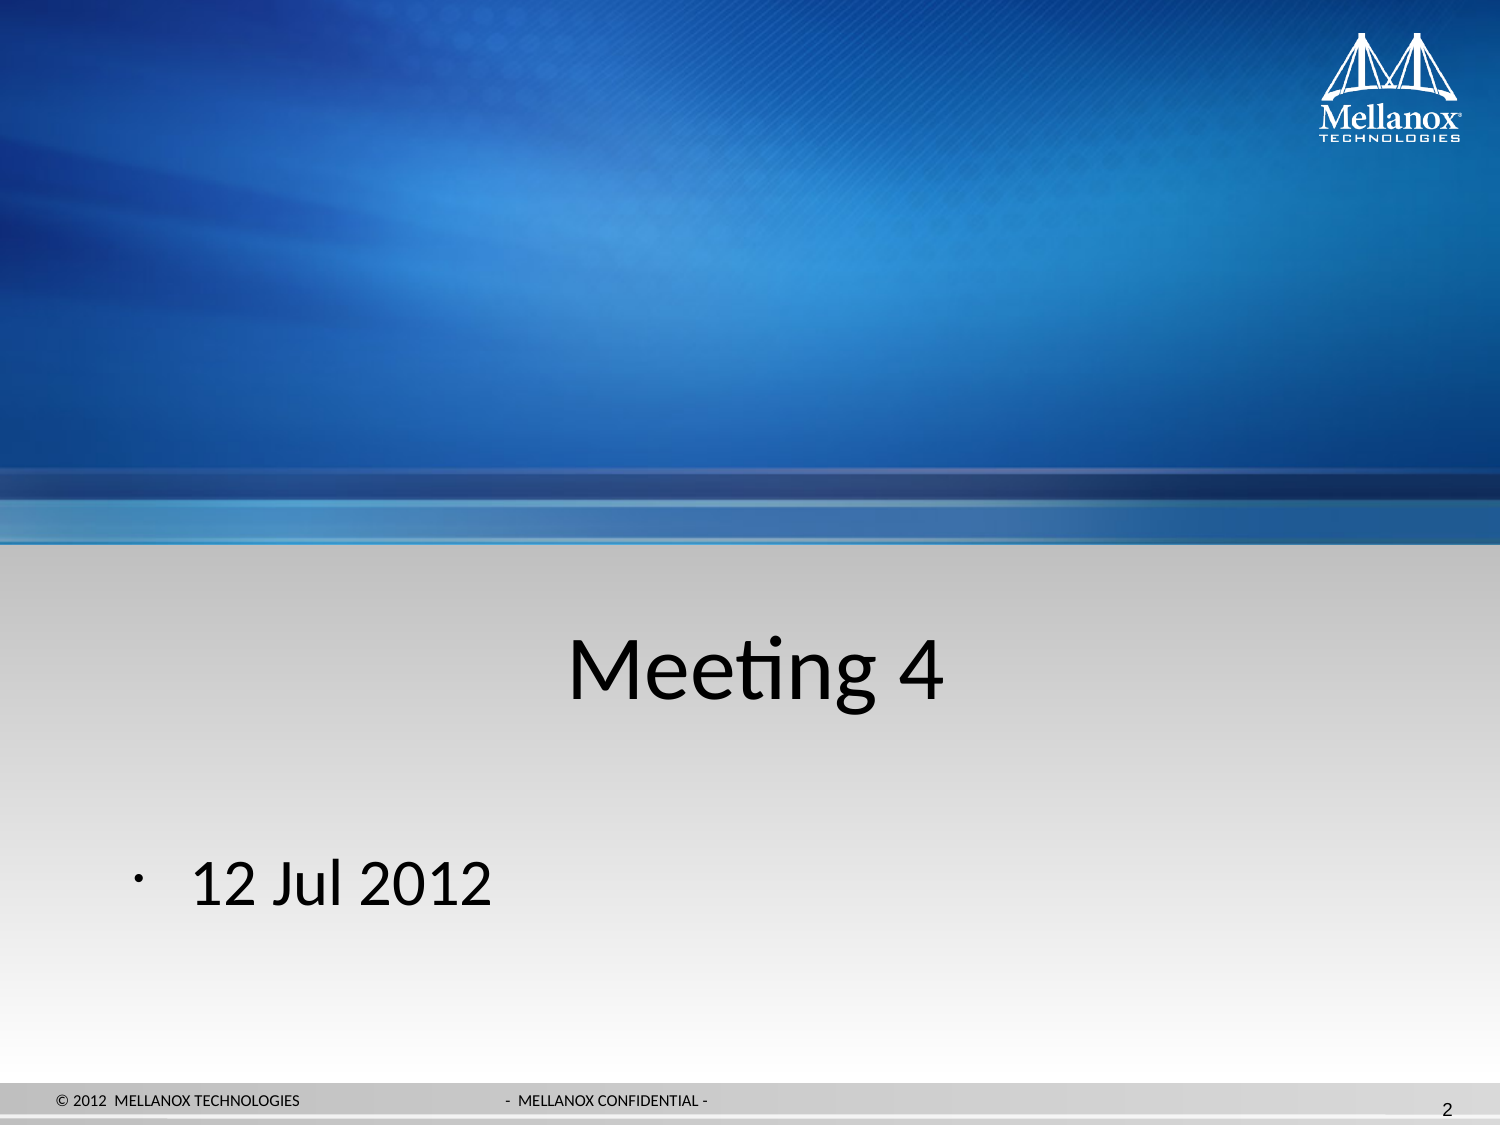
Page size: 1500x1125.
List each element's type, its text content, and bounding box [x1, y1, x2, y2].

list 12 Jul 2012 [118, 823, 1394, 996]
title Meeting 4 [118, 593, 1394, 789]
picture [0, 0, 1500, 545]
